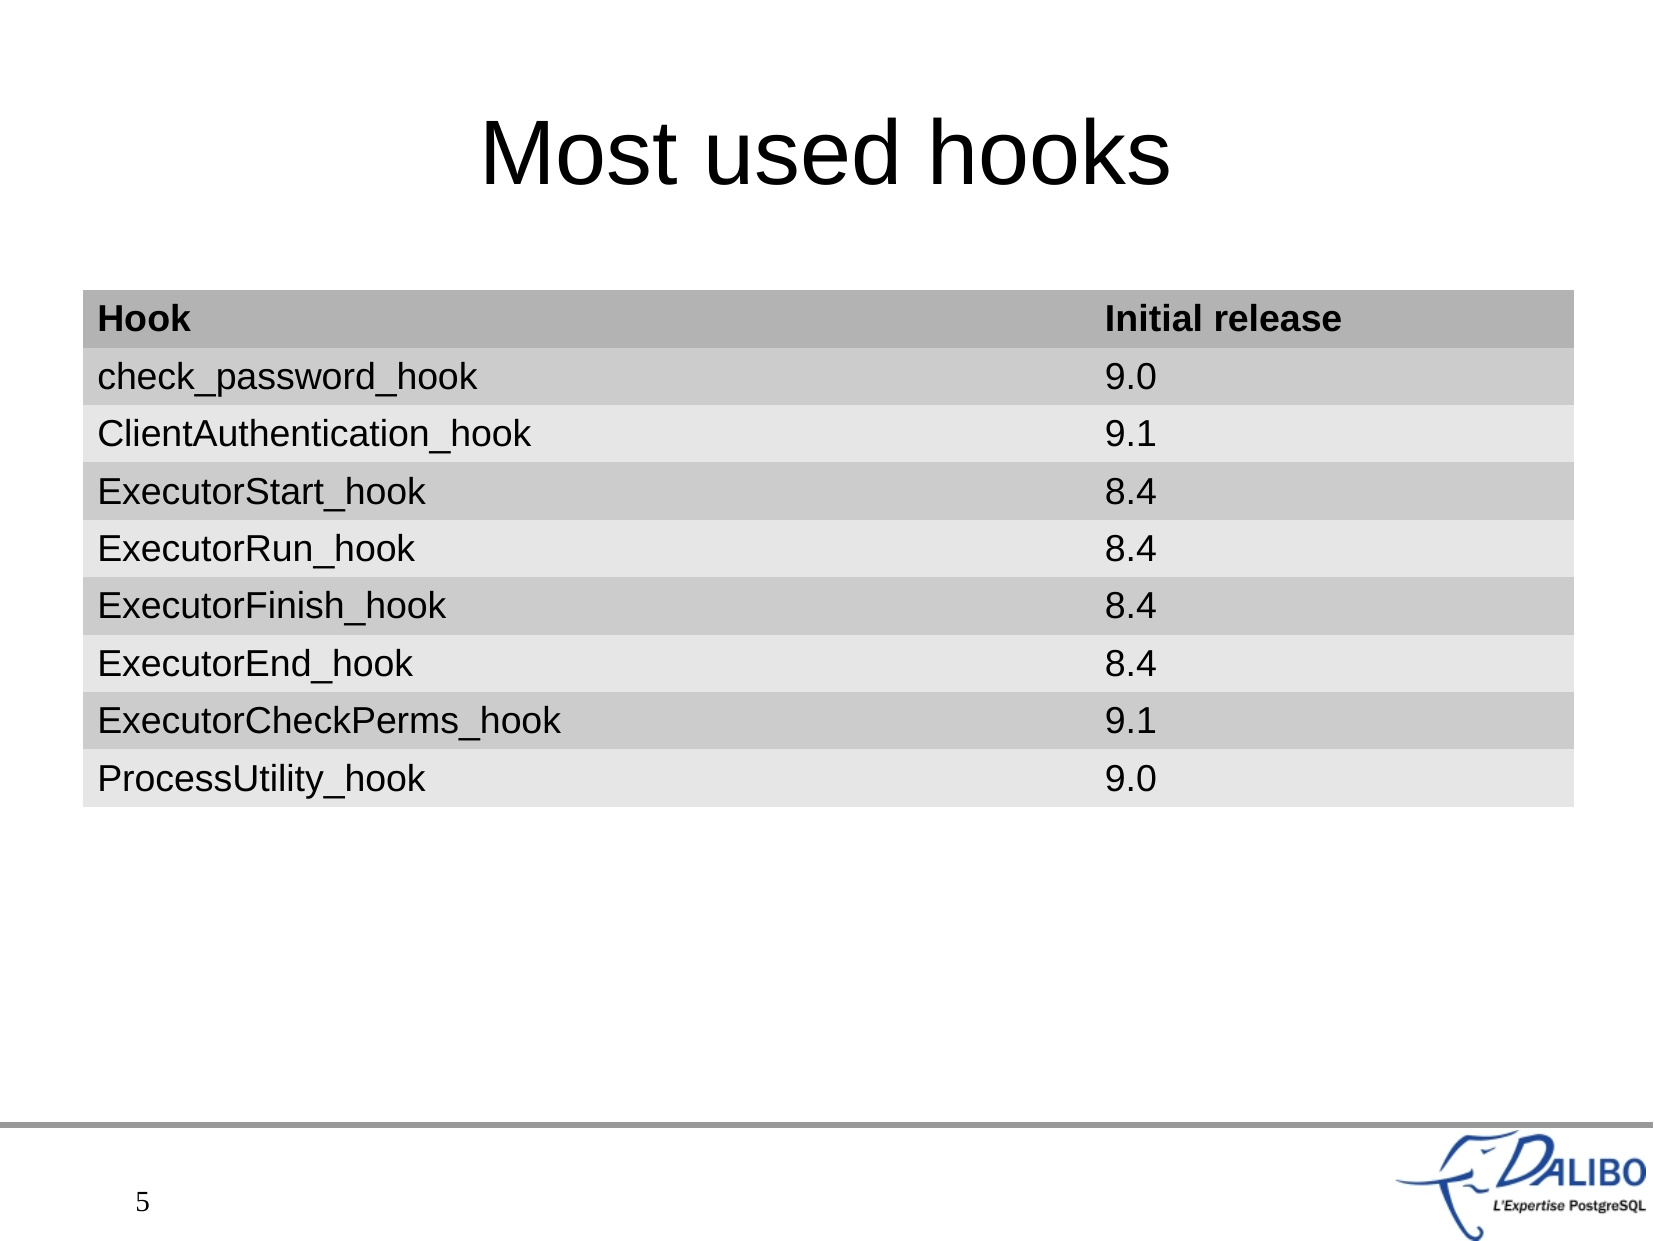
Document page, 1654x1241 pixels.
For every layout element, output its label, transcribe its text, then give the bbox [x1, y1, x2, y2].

picture [1395, 1130, 1646, 1241]
table_header Initial release [1090, 290, 1574, 348]
table_cell check_password_hook [83, 348, 1090, 405]
table_header Hook [83, 290, 1090, 348]
table_cell 9.1 [1090, 405, 1574, 462]
table_cell ExecutorFinish_hook [83, 577, 1090, 635]
table_cell ExecutorCheckPerms_hook [83, 692, 1090, 749]
table_cell 9.1 [1090, 692, 1574, 749]
table_cell 8.4 [1090, 520, 1574, 577]
table_cell 9.0 [1090, 348, 1574, 405]
table_cell ExecutorRun_hook [83, 520, 1090, 577]
table_cell 8.4 [1090, 577, 1574, 635]
title Most used hooks [82, 49, 1571, 257]
table_cell 8.4 [1090, 635, 1574, 692]
table_cell ClientAuthentication_hook [83, 405, 1090, 462]
table_cell 9.0 [1090, 749, 1574, 807]
table_cell 8.4 [1090, 462, 1574, 520]
table_cell ExecutorStart_hook [83, 462, 1090, 520]
table_cell ProcessUtility_hook [83, 749, 1090, 807]
table_cell ExecutorEnd_hook [83, 635, 1090, 692]
